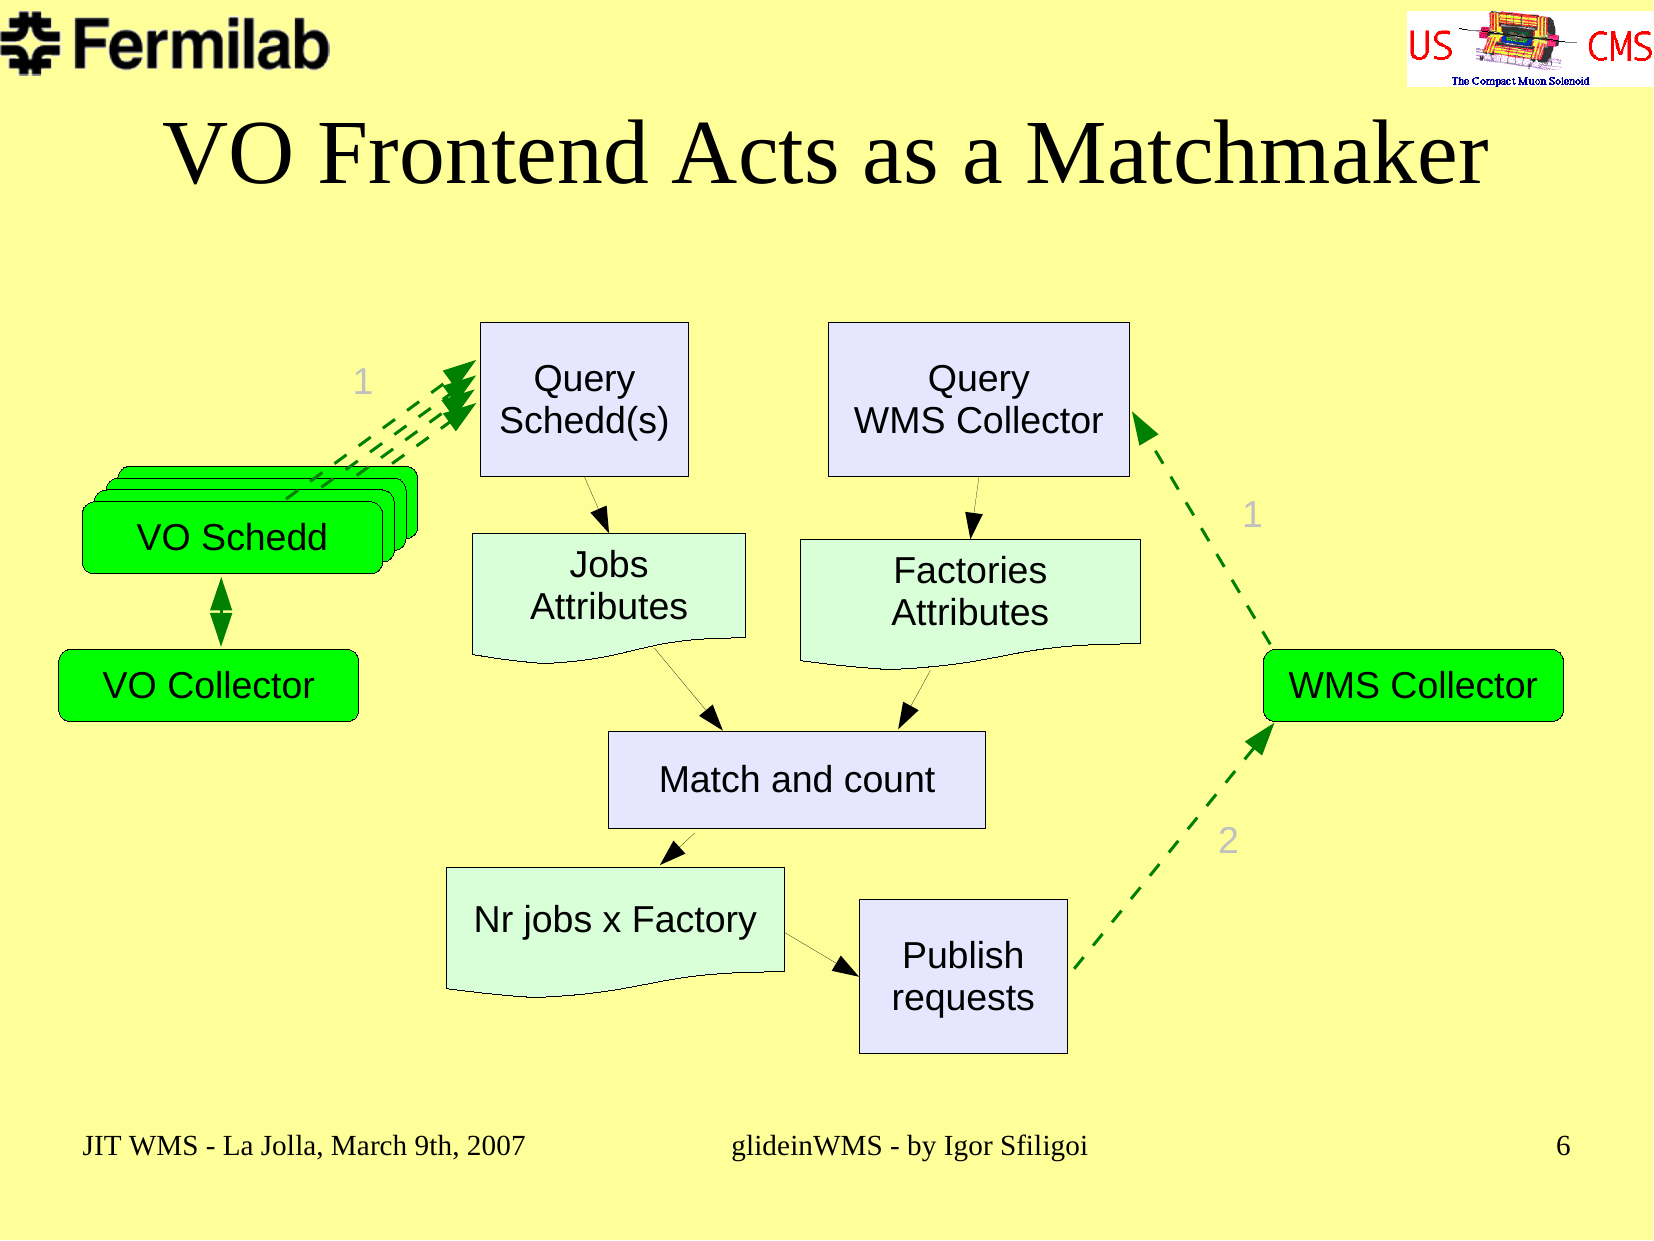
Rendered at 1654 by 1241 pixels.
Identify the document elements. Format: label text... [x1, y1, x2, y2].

text_box WMS Collector [1263, 649, 1564, 722]
text_box Factories Attributes [800, 539, 1141, 670]
picture [0, 11, 330, 76]
text_box VO Schedd [323, 478, 407, 551]
text_box VO Schedd [82, 501, 383, 574]
text_box Query WMS Collector [828, 322, 1130, 477]
text_box Match and count [608, 731, 986, 829]
text_box Publish requests [859, 899, 1068, 1054]
title VO Frontend Acts as a Matchmaker [82, 49, 1571, 257]
text_box VO Schedd [117, 466, 418, 539]
text_box 2 [1203, 812, 1254, 883]
text_box VO Schedd [94, 489, 295, 501]
text_box VO Schedd [106, 478, 330, 489]
text_box VO Collector [58, 649, 359, 722]
text_box 1 [1227, 485, 1278, 557]
text_box Jobs Attributes [472, 533, 746, 664]
text_box VO Schedd [288, 489, 395, 562]
text_box Query Schedd(s) [480, 322, 689, 477]
picture [1407, 11, 1654, 87]
text_box 1 [337, 352, 389, 424]
text_box Nr jobs x Factory [446, 867, 785, 998]
